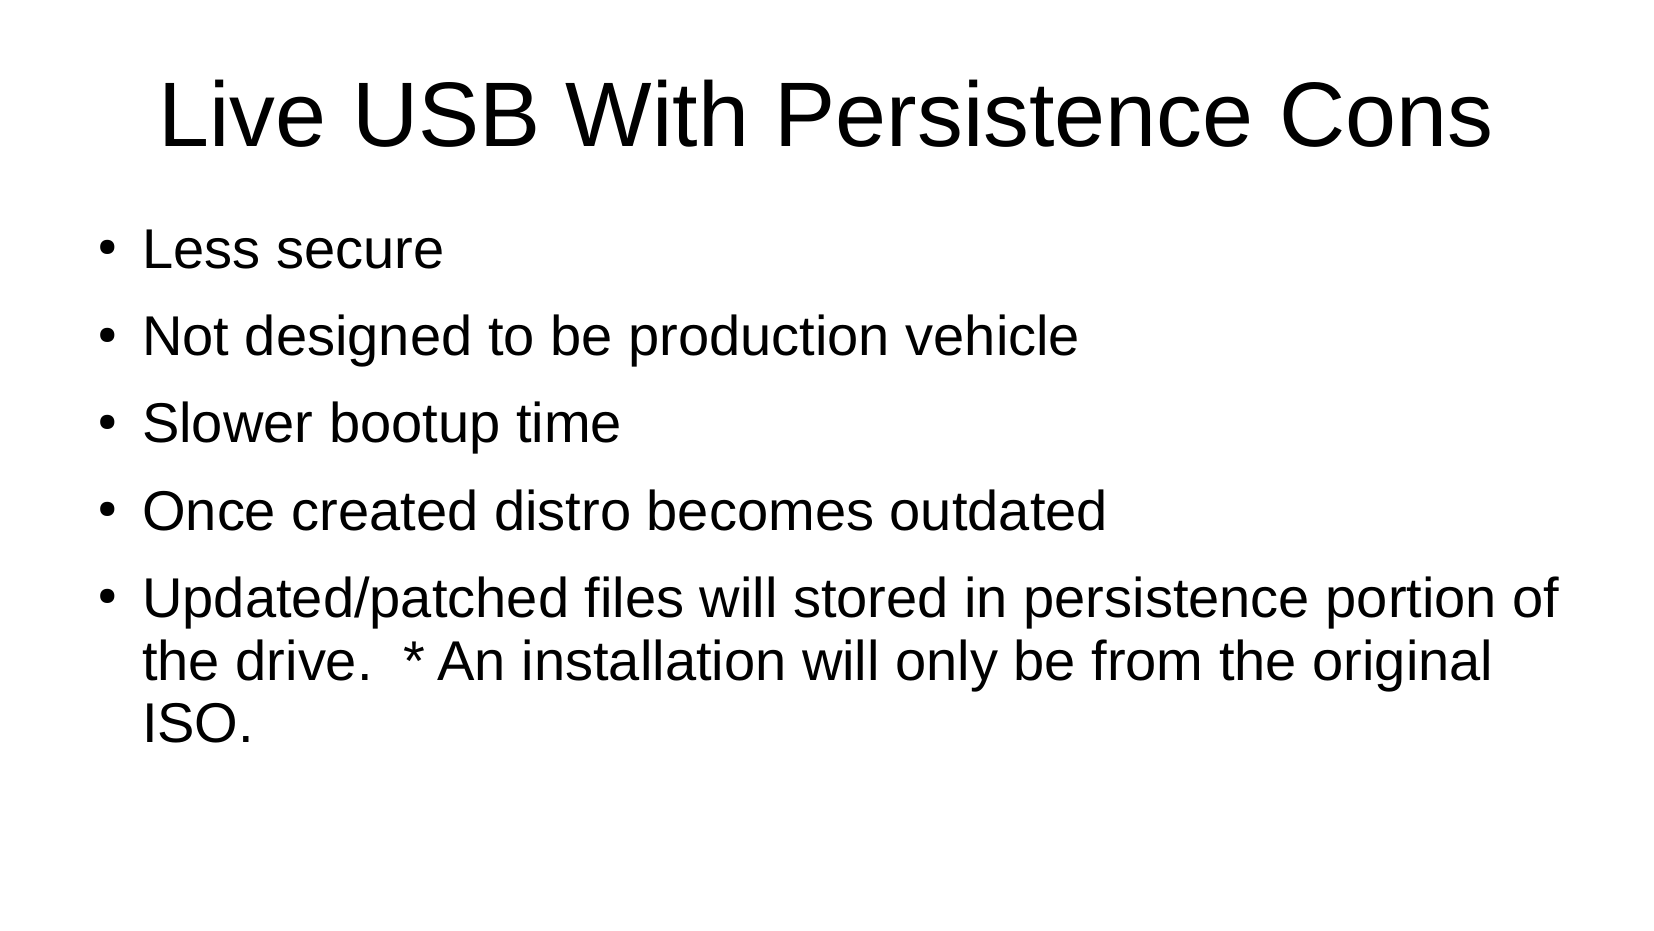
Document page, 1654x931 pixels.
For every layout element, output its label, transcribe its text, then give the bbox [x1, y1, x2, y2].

list Less secure Not designed to be production vehicle Slower bootup time Once created distro becomes outdated Updated/patched files will stored in persistence portion of the drive. * An installation will only be from the original ISO. [82, 217, 1571, 758]
title Live USB With Persistence Cons [82, 37, 1571, 193]
